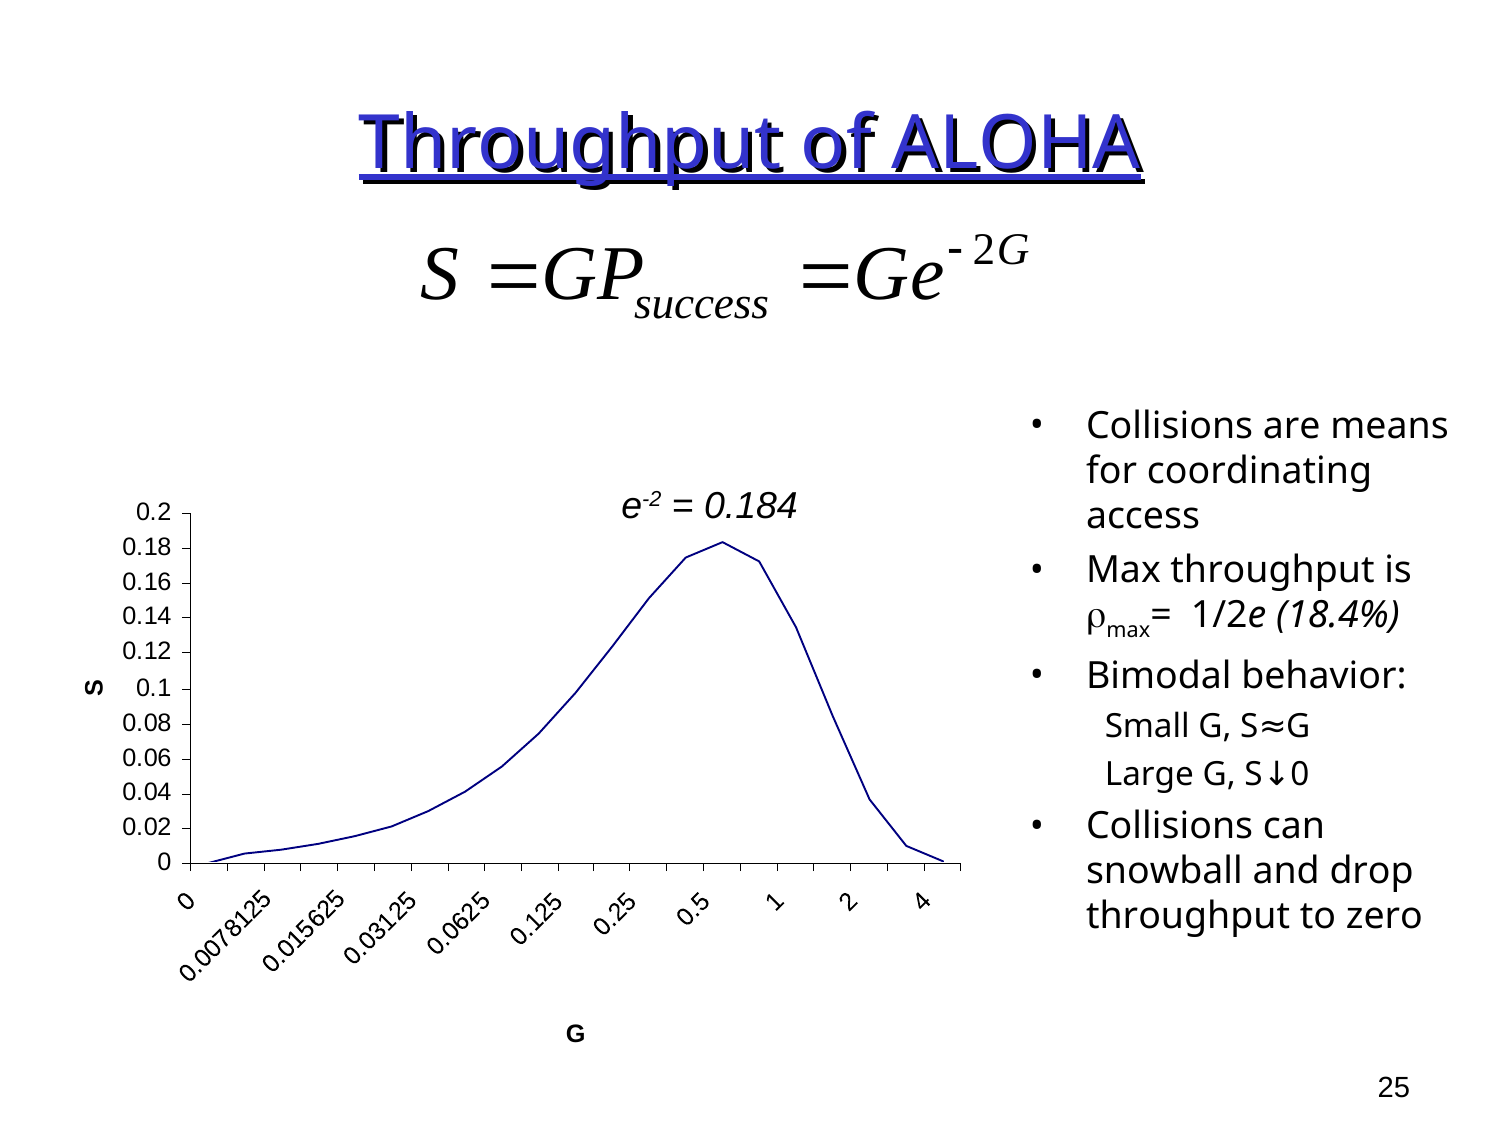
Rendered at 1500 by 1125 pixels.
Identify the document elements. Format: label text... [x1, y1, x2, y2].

text_box e-2 = 0.184 [606, 472, 813, 534]
chart [407, 215, 1047, 339]
title Throughput of ALOHA [75, 45, 1426, 233]
text_box Collisions are means for coordinating access Max throughput is max=1/2e (18.4%) Bimodal behavior: Small G, S≈G Large G, S↓0 Collisions can snowball and drop throughput to zero [1015, 393, 1500, 1095]
chart [45, 462, 990, 1088]
